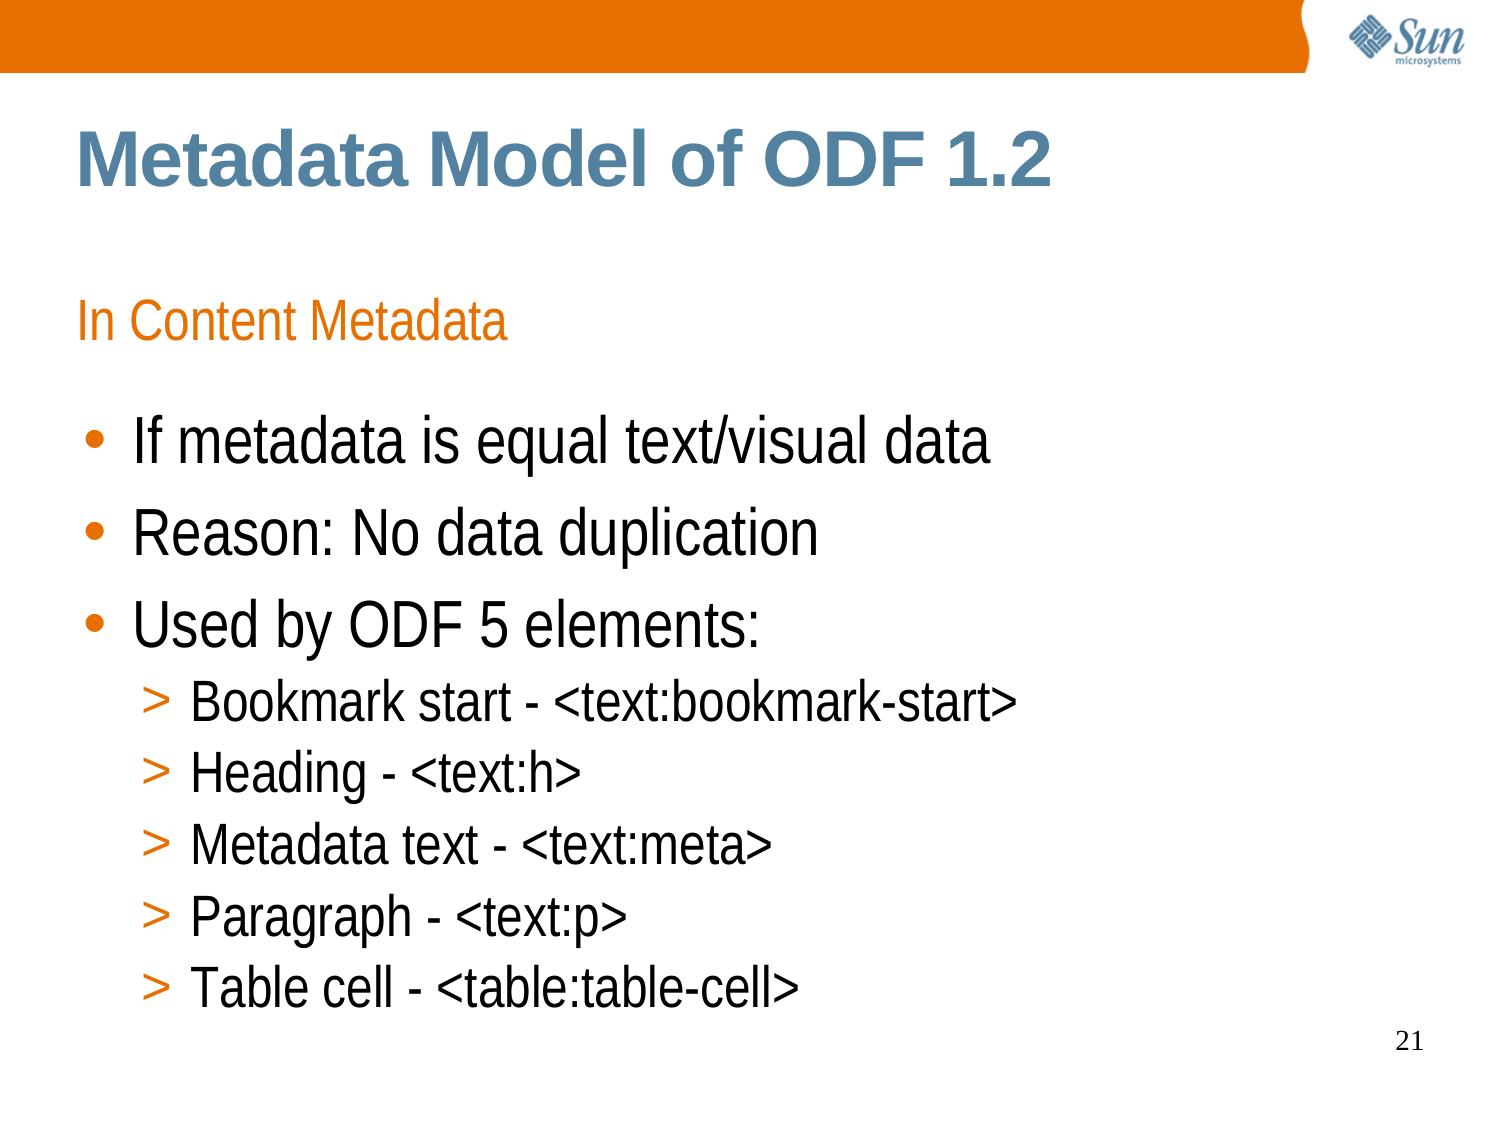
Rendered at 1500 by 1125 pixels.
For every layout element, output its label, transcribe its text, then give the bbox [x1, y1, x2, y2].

picture [0, 0, 1500, 73]
list If metadata is equal text/visual data Reason: No data duplication Used by ODF 5 elements: Bookmark start - <text:bookmark-start> Heading - <text:h> Metadata text - <text:meta> Paragraph - <text:p> Table cell - <table:table-cell> [64, 411, 1401, 1031]
text_box In Content Metadata [76, 295, 1344, 364]
title Metadata Model of ODF 1.2 [75, 123, 1437, 227]
